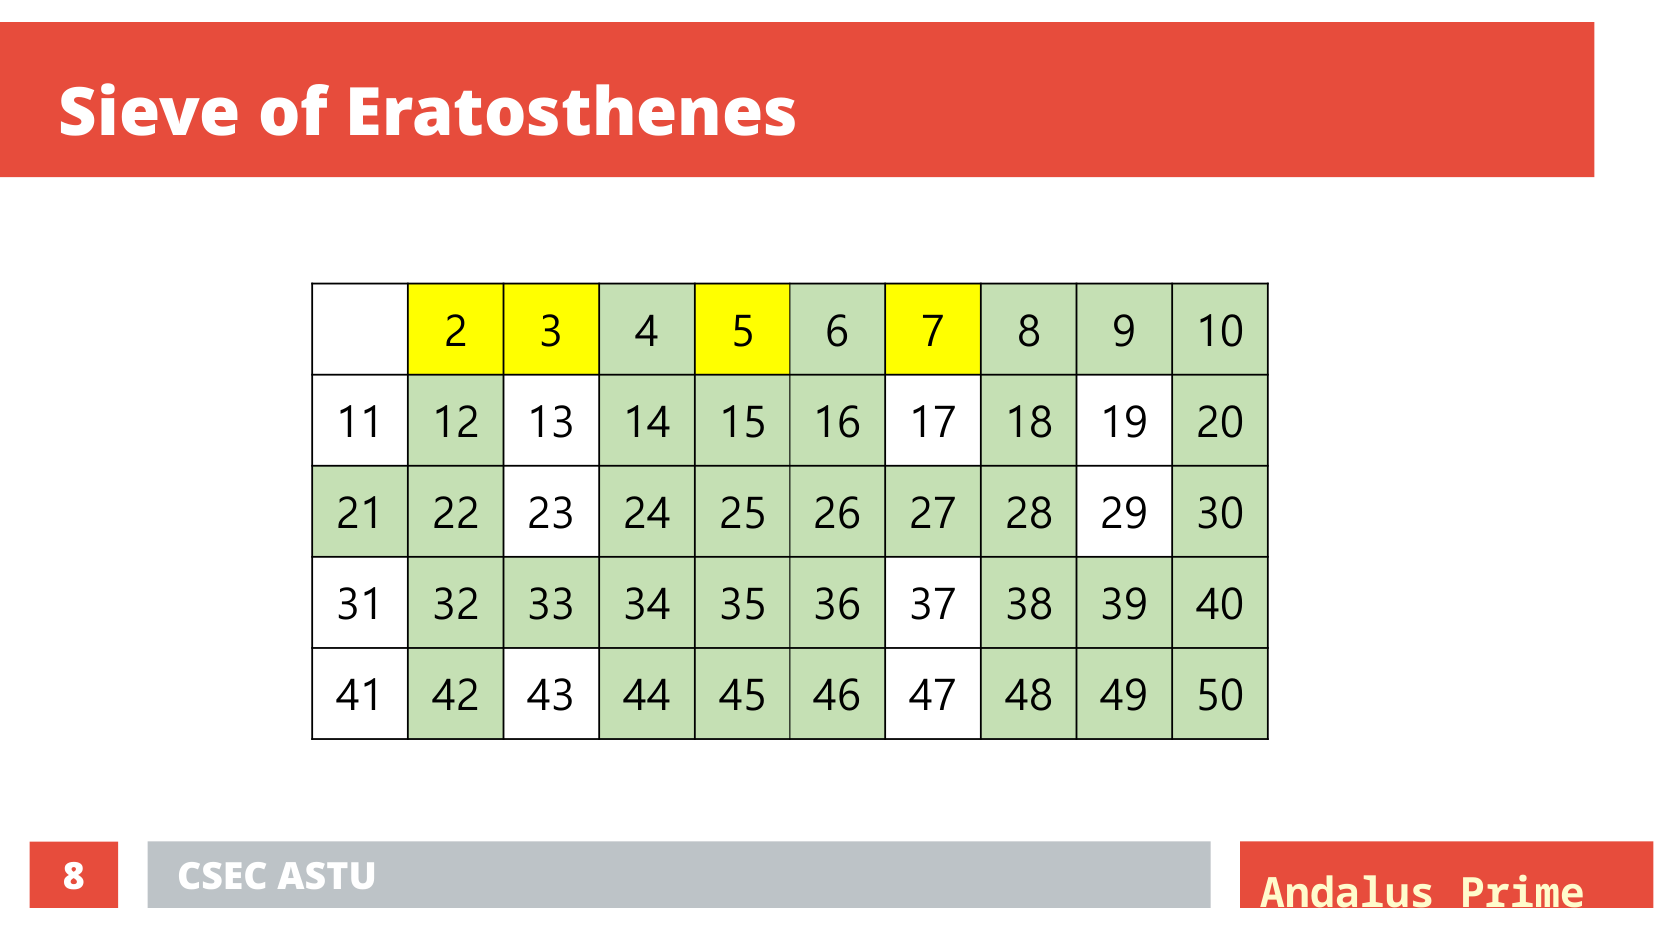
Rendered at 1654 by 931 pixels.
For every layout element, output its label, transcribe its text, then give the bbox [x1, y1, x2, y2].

title Sieve of Eratosthenes [59, 44, 1595, 156]
text_box Andalus Prime [1245, 855, 1636, 912]
picture [301, 275, 1279, 749]
list [59, 213, 1565, 820]
